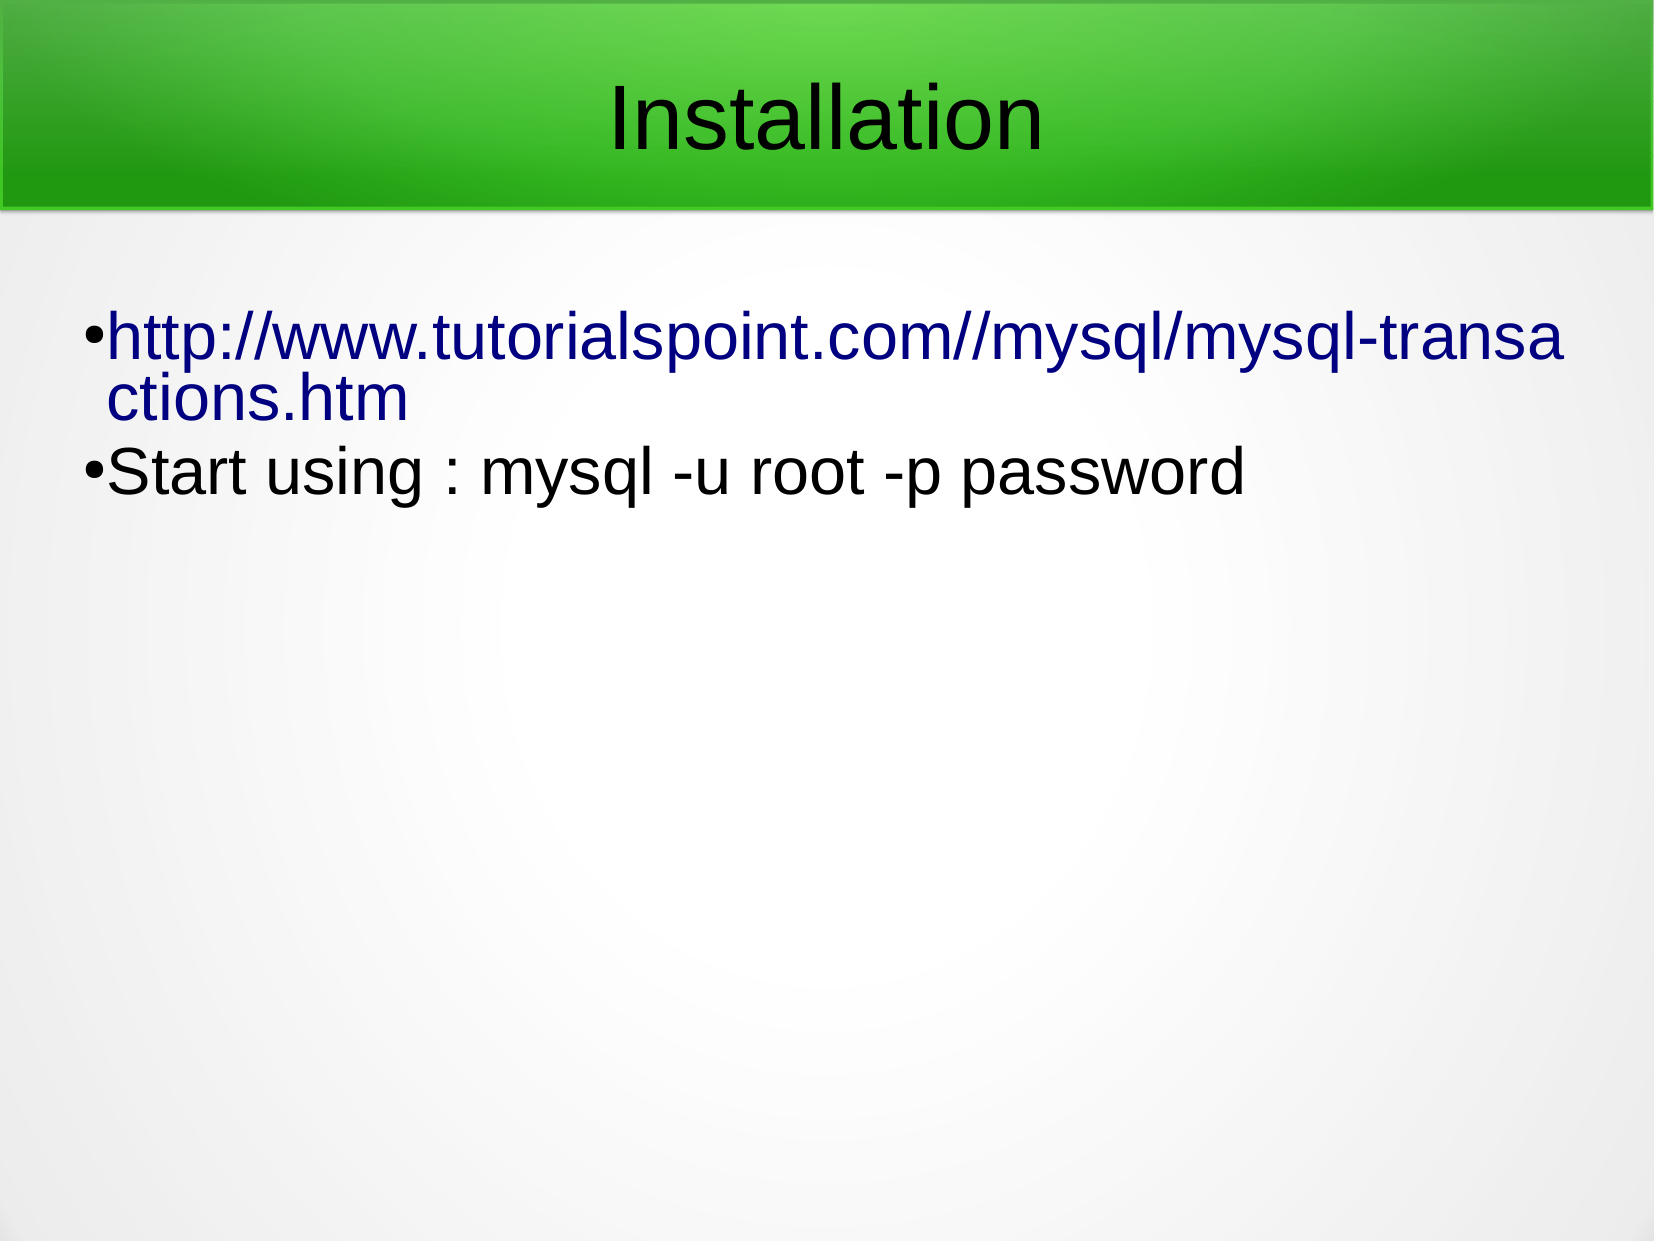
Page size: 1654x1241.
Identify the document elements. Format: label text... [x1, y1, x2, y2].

title Installation [82, 47, 1571, 189]
subtitle http://www.tutorialspoint.com//mysql/mysql-transactions.htm Start using : mysql -u root -p password [82, 299, 1571, 1019]
